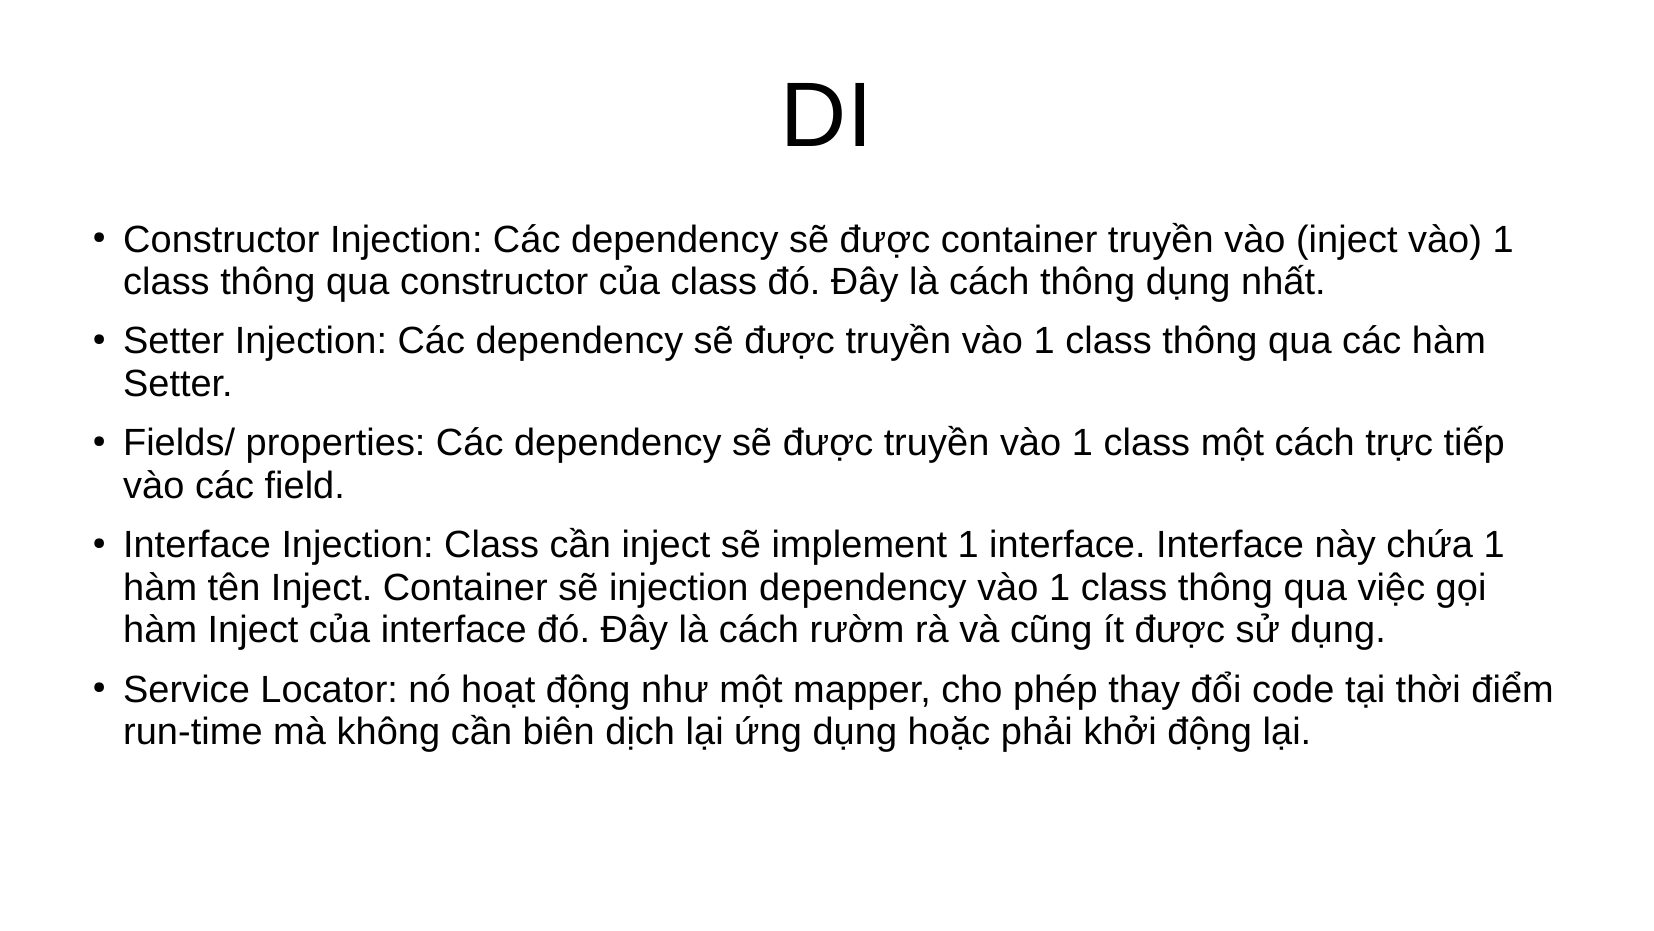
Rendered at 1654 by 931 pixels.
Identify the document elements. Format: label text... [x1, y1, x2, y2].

title DI [82, 37, 1571, 193]
list Constructor Injection: Các dependency sẽ được container truyền vào (inject vào) 1 class thông qua constructor của class đó. Đây là cách thông dụng nhất. Setter Injection: Các dependency sẽ được truyền vào 1 class thông qua các hàm Setter. Fields/ properties: Các dependency sẽ được truyền vào 1 class một cách trực tiếp vào các field. Interface Injection: Class cần inject sẽ implement 1 interface. Interface này chứa 1 hàm tên Inject. Container sẽ injection dependency vào 1 class thông qua việc gọi hàm Inject của interface đó. Đây là cách rườm rà và cũng ít được sử dụng. Service Locator: nó hoạt động như một mapper, cho phép thay đổi code tại thời điểm run-time mà không cần biên dịch lại ứng dụng hoặc phải khởi động lại. [82, 217, 1571, 758]
